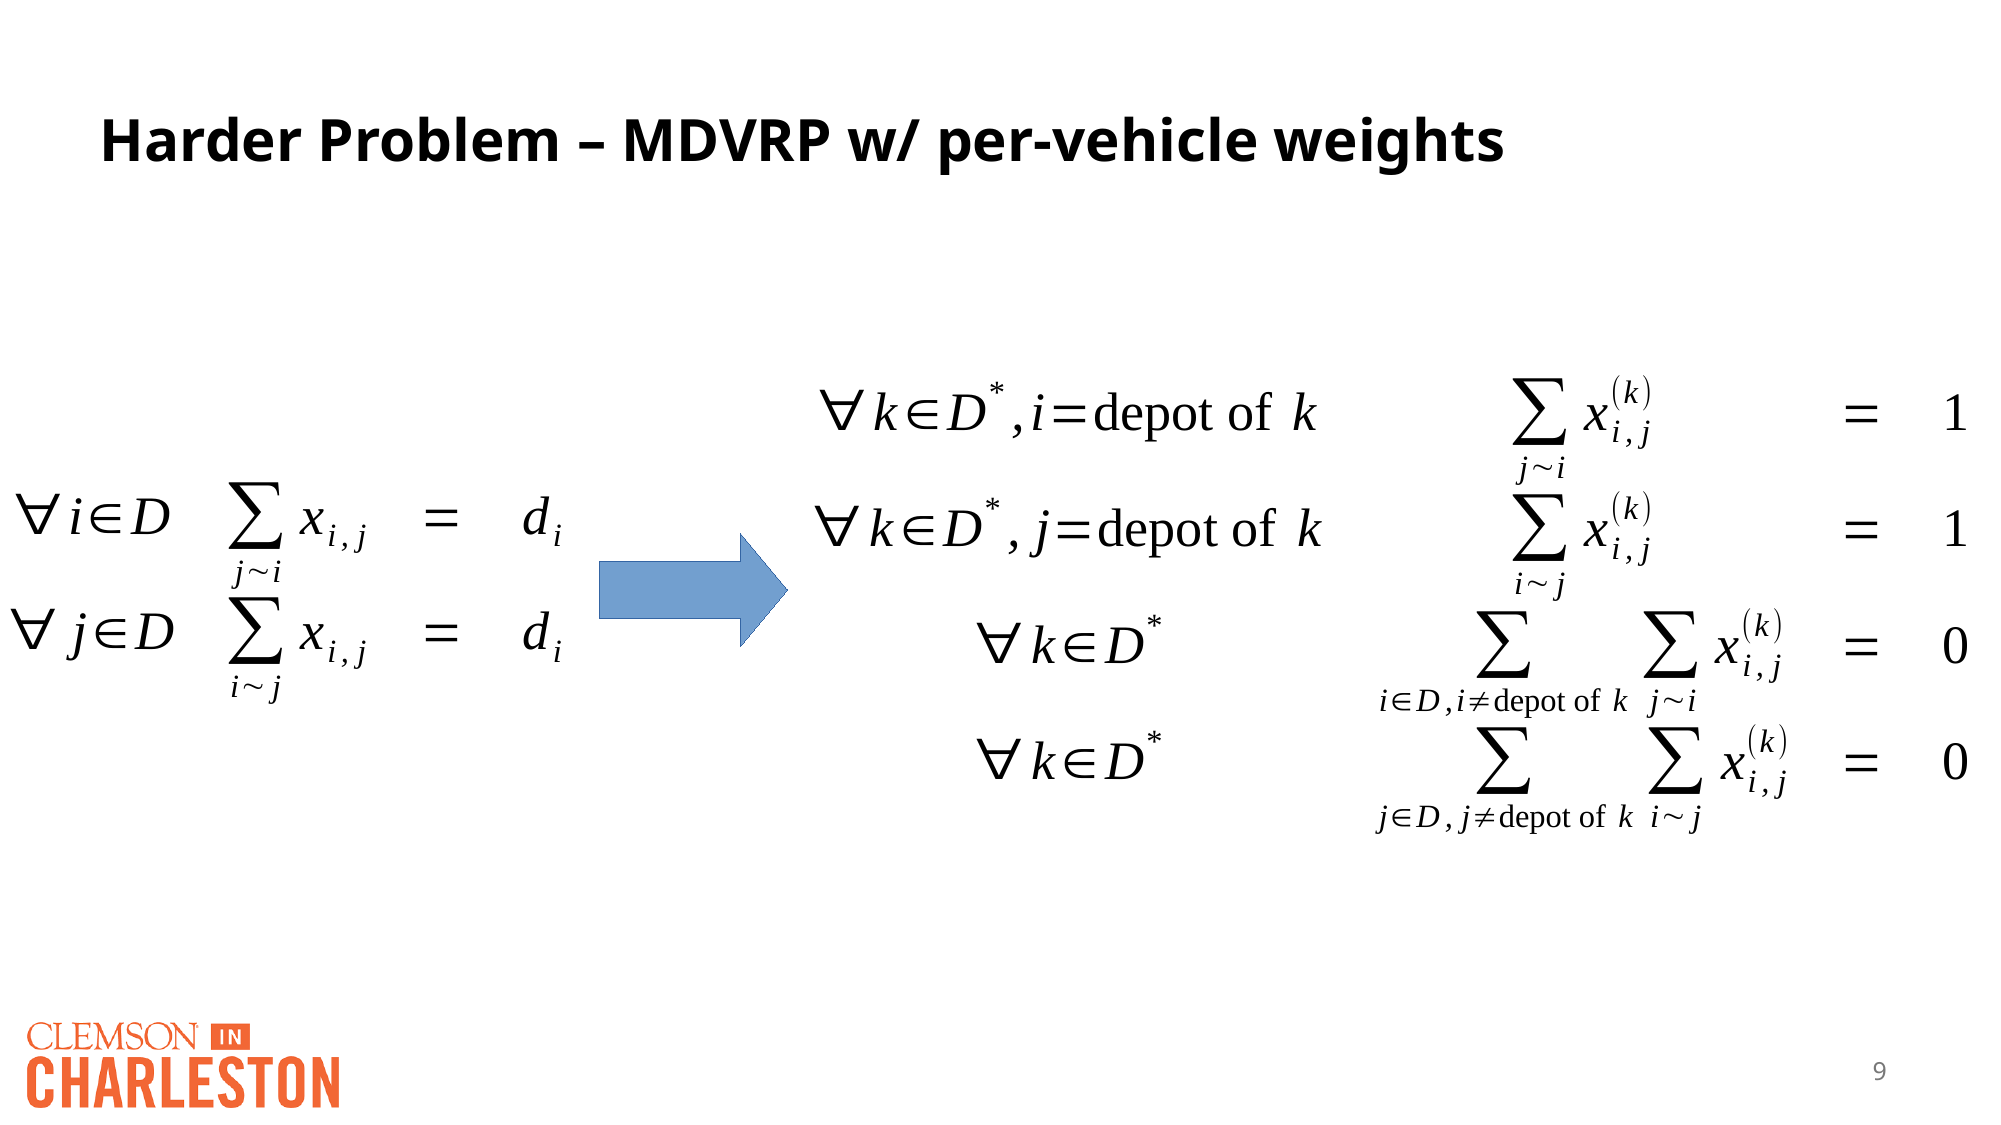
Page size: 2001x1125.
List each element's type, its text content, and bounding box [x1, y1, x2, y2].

chart [812, 373, 1971, 835]
picture [27, 1022, 339, 1108]
text_box [599, 533, 788, 647]
title Harder Problem – MDVRP w/ per-vehicle weights [99, 44, 1900, 233]
chart [8, 478, 563, 705]
